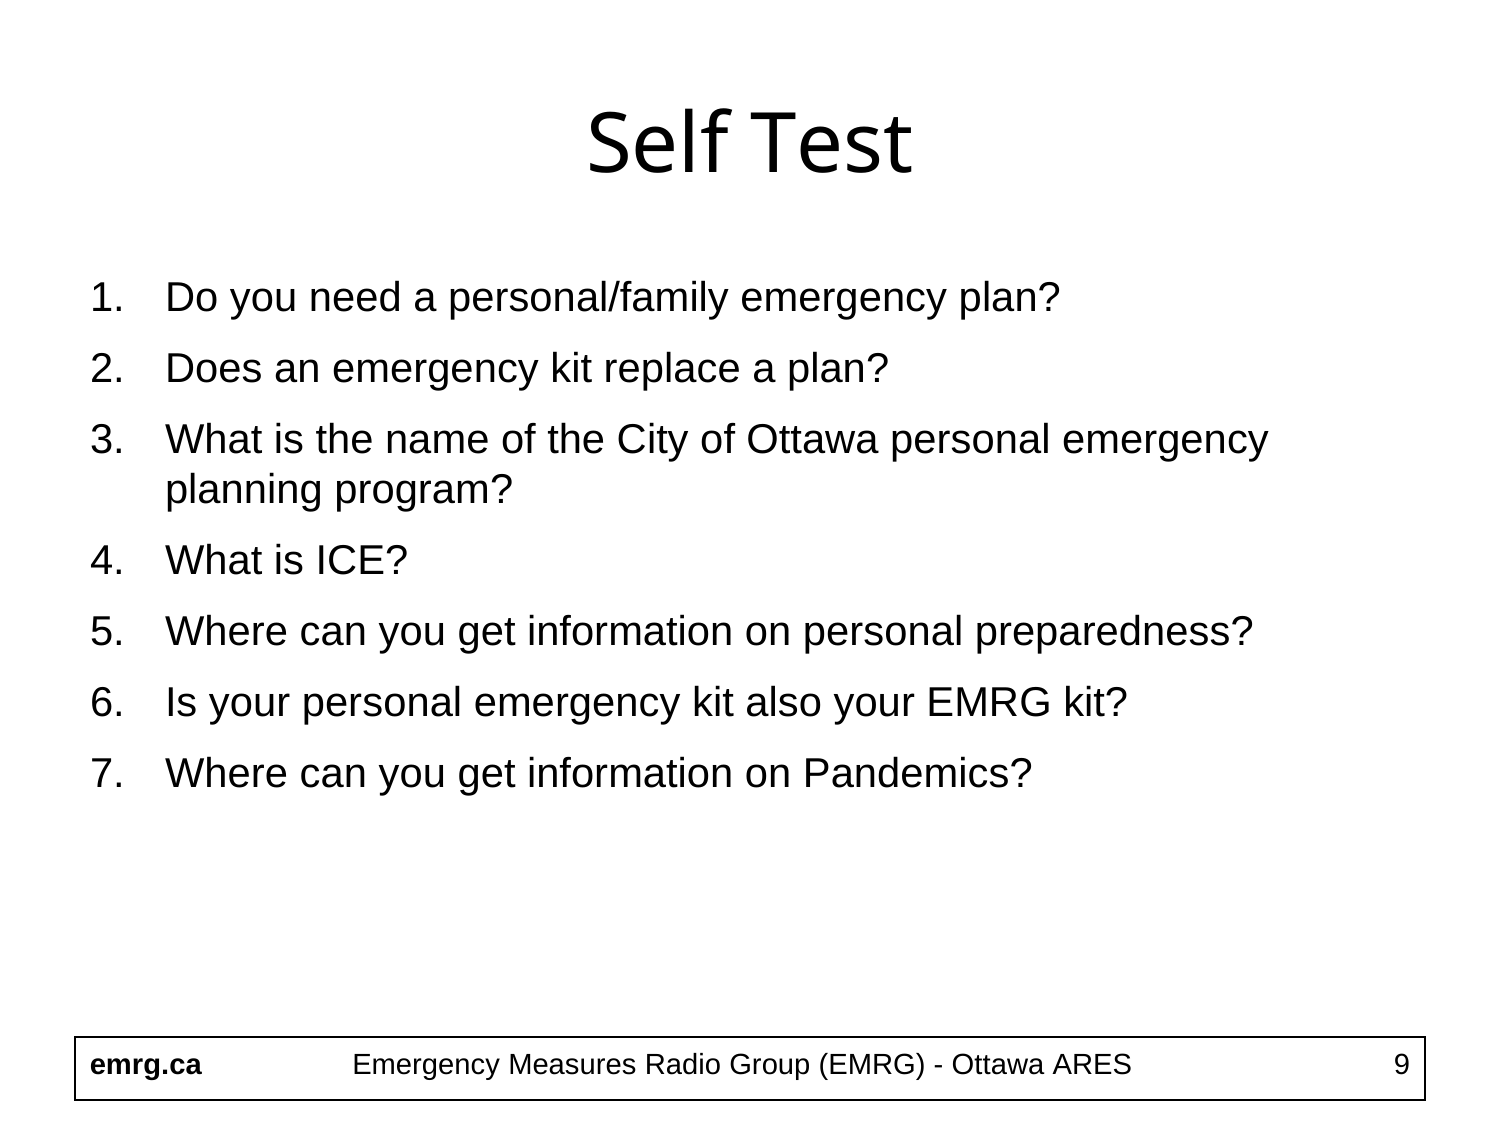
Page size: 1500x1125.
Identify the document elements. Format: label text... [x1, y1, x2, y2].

list Do you need a personal/family emergency plan? Does an emergency kit replace a plan? What is the name of the City of Ottawa personal emergency planning program? What is ICE? Where can you get information on personal preparedness? Is your personal emergency kit also your EMRG kit? Where can you get information on Pandemics? [75, 262, 1426, 1005]
text_box Emergency Measures Radio Group (EMRG) - Ottawa ARES [247, 1037, 1238, 1103]
text_box <number> [1246, 1037, 1426, 1103]
title Self Test [75, 45, 1426, 233]
